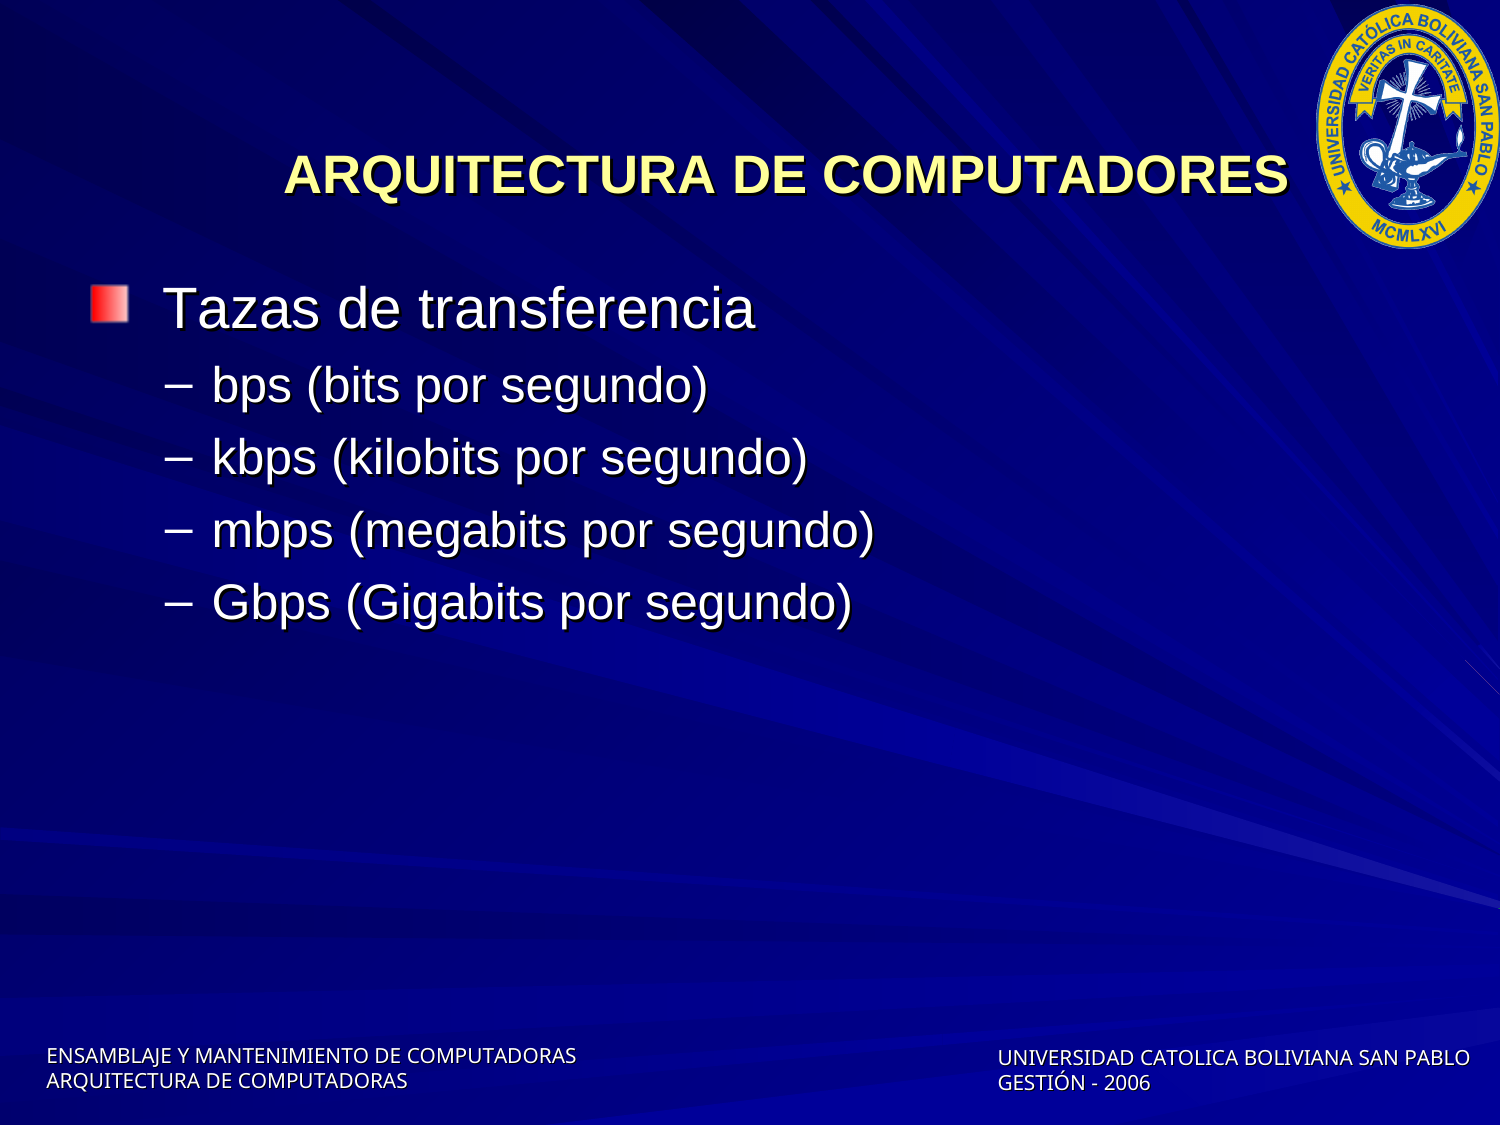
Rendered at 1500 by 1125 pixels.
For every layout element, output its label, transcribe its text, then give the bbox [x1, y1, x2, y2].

list Tazas de transferencia bps (bits por segundo) kbps (kilobits por segundo) mbps (megabits por segundo) Gbps (Gigabits por segundo) [75, 262, 1426, 858]
picture [1316, 4, 1500, 249]
text_box ARQUITECTURA DE COMPUTADORES [112, 78, 1463, 266]
